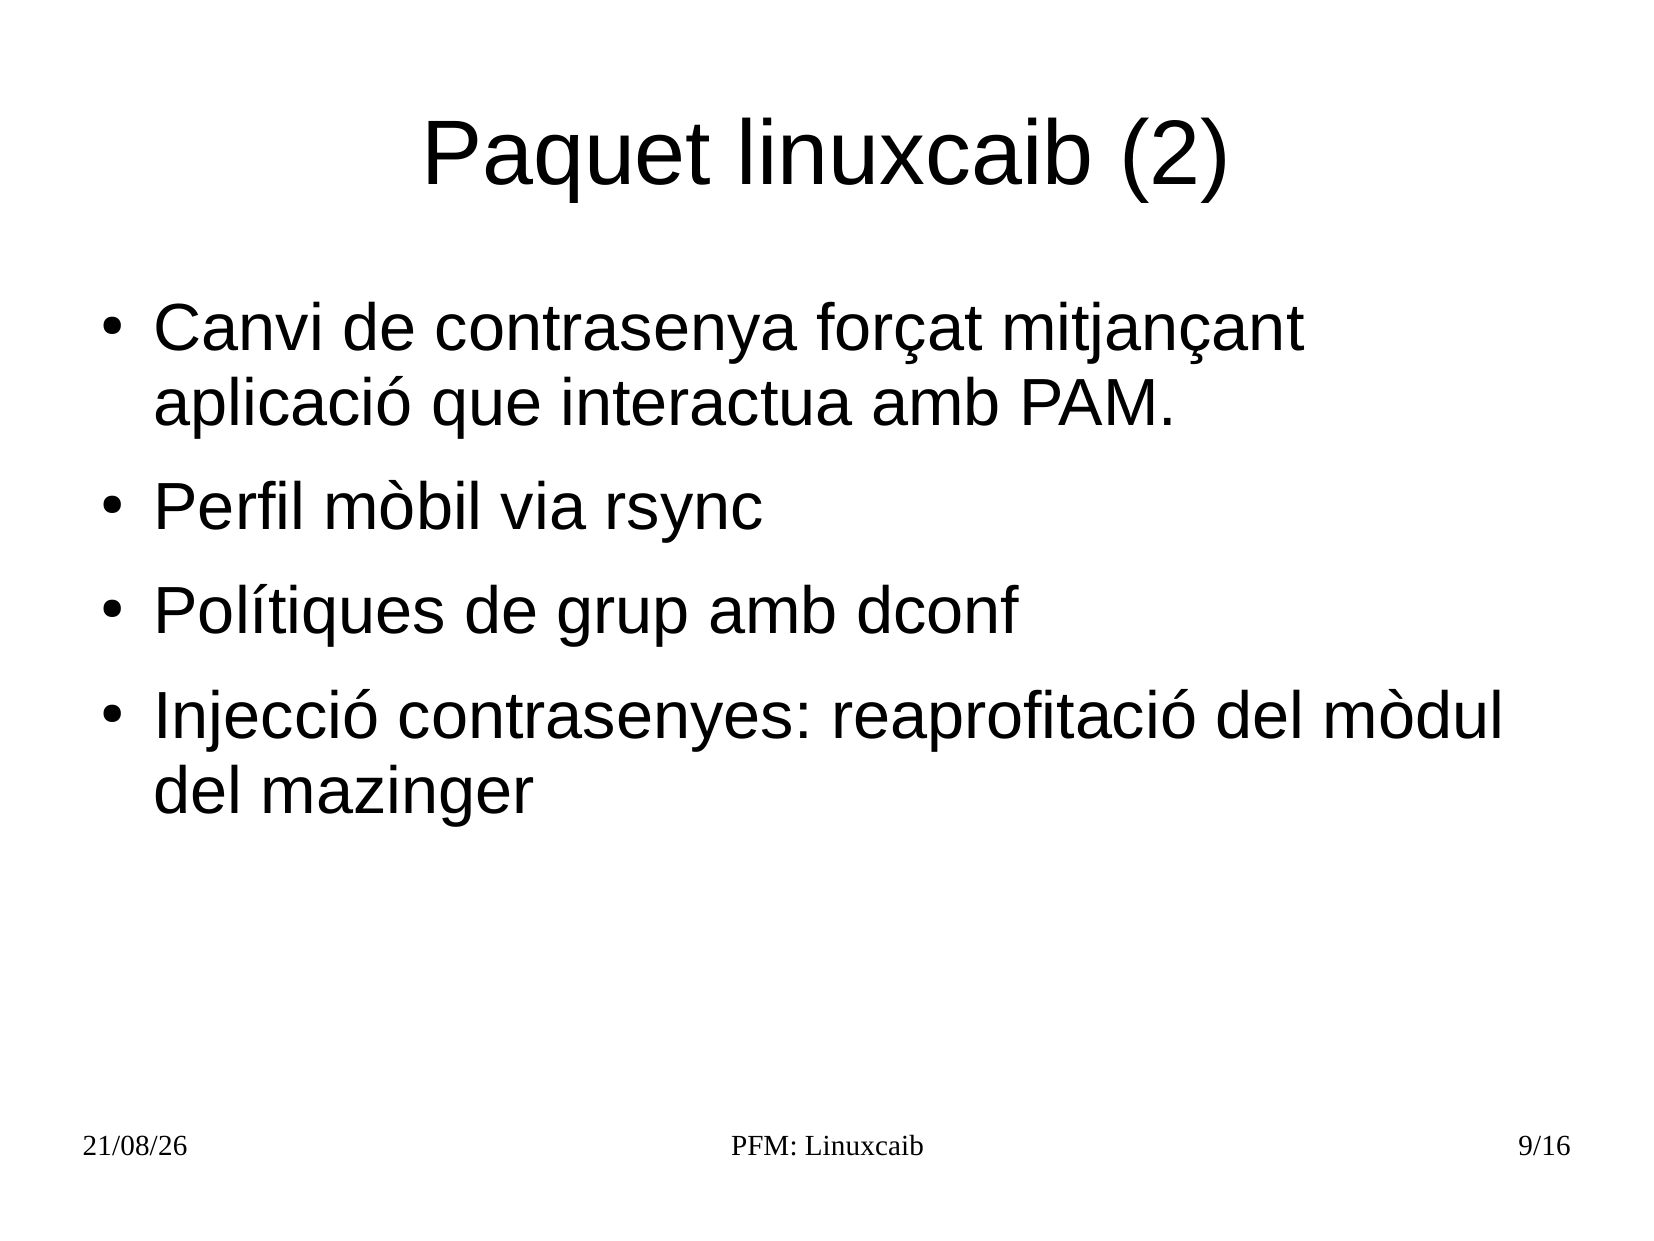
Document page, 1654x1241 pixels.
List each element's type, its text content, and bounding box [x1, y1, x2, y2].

list Canvi de contrasenya forçat mitjançant aplicació que interactua amb PAM. Perfil mòbil via rsync Polítiques de grup amb dconf Injecció contrasenyes: reaprofitació del mòdul del mazinger [82, 290, 1571, 1010]
title Paquet linuxcaib (2) [82, 49, 1571, 257]
